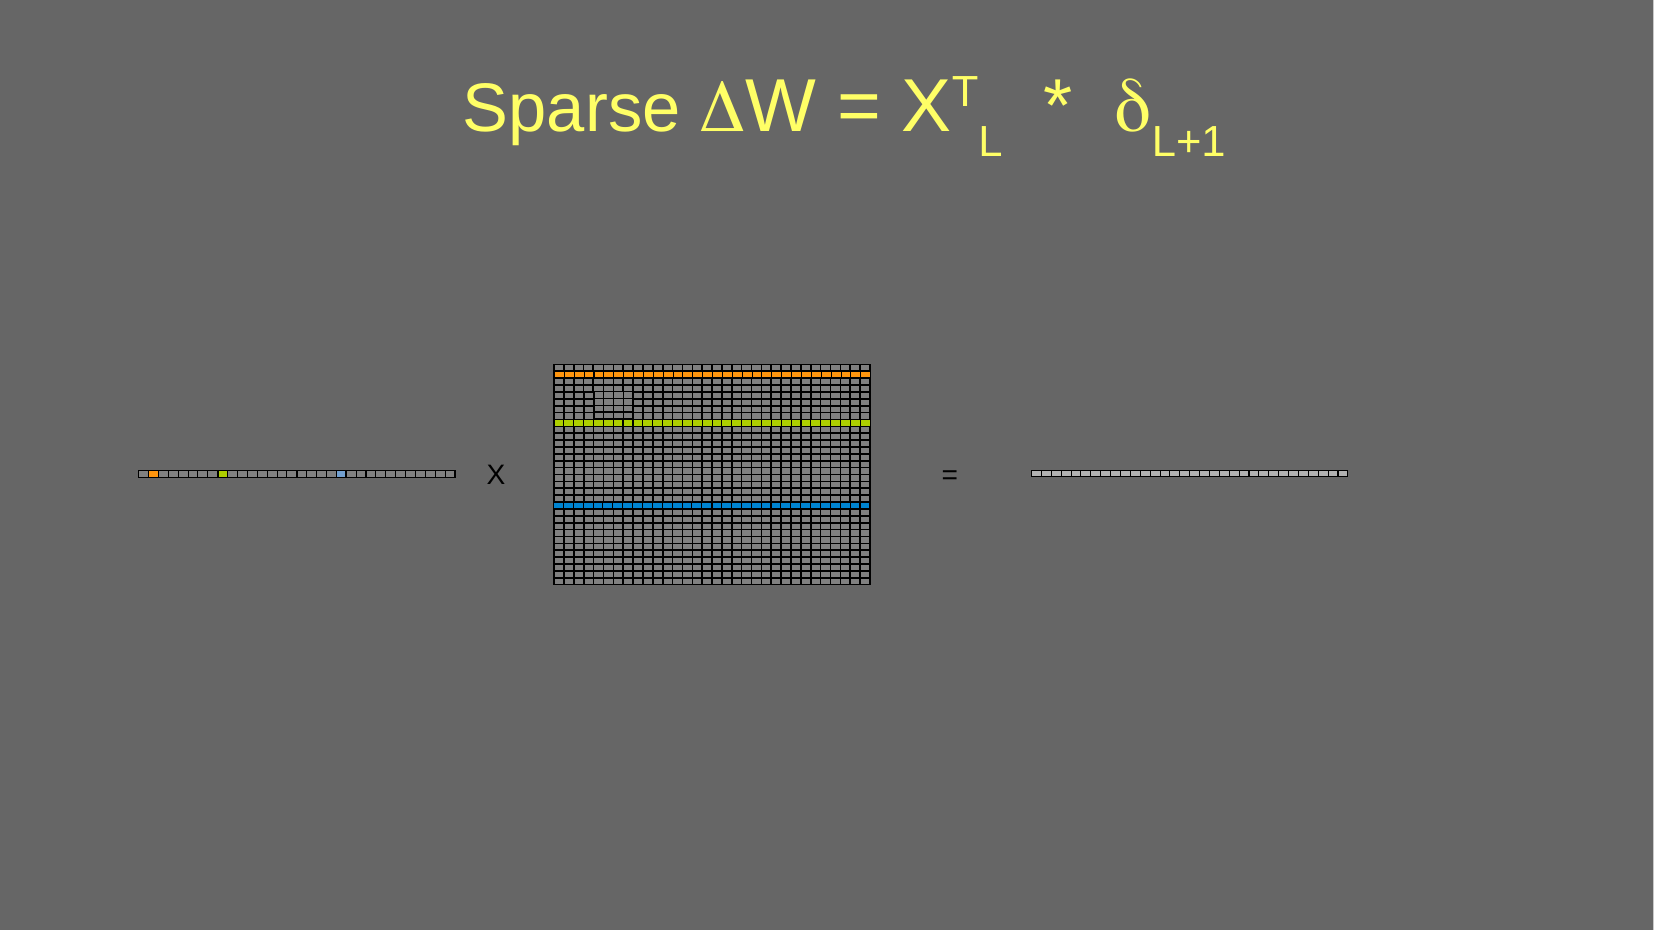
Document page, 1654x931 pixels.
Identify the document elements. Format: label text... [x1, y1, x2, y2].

text_box [604, 371, 613, 378]
text_box [654, 510, 662, 515]
text_box [762, 496, 770, 509]
text_box [861, 386, 870, 398]
text_box [782, 371, 801, 384]
text_box [841, 468, 850, 481]
text_box [851, 482, 859, 487]
text_box [575, 407, 583, 412]
text_box [585, 482, 603, 487]
text_box [683, 434, 692, 439]
text_box [703, 482, 721, 487]
text_box [624, 468, 643, 481]
text_box [841, 462, 849, 467]
text_box [604, 572, 613, 577]
text_box [802, 579, 810, 585]
text_box [565, 468, 574, 481]
text_box [782, 571, 800, 577]
text_box [851, 379, 859, 384]
text_box [723, 510, 731, 515]
text_box [703, 434, 721, 439]
text_box [575, 400, 583, 405]
text_box [554, 455, 563, 460]
text_box [762, 572, 770, 577]
text_box [624, 565, 642, 570]
text_box [723, 407, 731, 412]
text_box [772, 386, 780, 398]
text_box [614, 551, 622, 563]
text_box [723, 565, 731, 570]
text_box [723, 371, 732, 378]
text_box [861, 379, 870, 384]
text_box [604, 517, 613, 522]
text_box [762, 386, 770, 398]
text_box [664, 571, 682, 577]
text_box [841, 455, 849, 460]
text_box [585, 537, 603, 543]
text_box [861, 371, 871, 378]
text_box [693, 544, 701, 549]
text_box [604, 551, 613, 563]
text_box [782, 461, 800, 467]
text_box [812, 572, 820, 577]
text_box [654, 551, 662, 563]
text_box [604, 364, 613, 370]
text_box [1121, 470, 1130, 477]
text_box [861, 579, 870, 585]
text_box [683, 565, 692, 570]
text_box [565, 371, 574, 378]
text_box [644, 489, 652, 494]
text_box [723, 364, 731, 370]
text_box [812, 364, 820, 370]
text_box [1161, 470, 1169, 477]
text_box [654, 517, 662, 522]
text_box [812, 371, 821, 378]
text_box [802, 565, 810, 570]
text_box [693, 579, 701, 585]
text_box [565, 551, 573, 563]
text_box [604, 462, 613, 467]
text_box [664, 564, 682, 570]
text_box [575, 468, 584, 481]
text_box [575, 510, 583, 515]
text_box [762, 524, 771, 536]
text_box [693, 455, 701, 460]
text_box [554, 510, 563, 515]
text_box [723, 386, 731, 398]
text_box [693, 565, 701, 570]
text_box [762, 434, 770, 439]
text_box [654, 468, 663, 481]
text_box [554, 551, 563, 563]
text_box [762, 462, 770, 467]
text_box [565, 565, 573, 570]
text_box [851, 579, 859, 585]
text_box [861, 489, 870, 494]
text_box [733, 371, 742, 378]
text_box [554, 386, 871, 432]
text_box [664, 406, 682, 412]
text_box [821, 462, 840, 467]
text_box [861, 517, 870, 522]
text_box [693, 482, 701, 487]
text_box [733, 434, 741, 439]
text_box [604, 489, 613, 494]
text_box [575, 551, 583, 563]
text_box [782, 564, 800, 570]
text_box [821, 482, 840, 487]
text_box [585, 516, 603, 522]
text_box [841, 379, 849, 384]
text_box [762, 407, 770, 412]
text_box [683, 517, 692, 522]
text_box [841, 551, 849, 563]
text_box [723, 517, 731, 522]
text_box [733, 407, 741, 412]
text_box [703, 468, 722, 481]
text_box [565, 517, 573, 522]
text_box [654, 434, 662, 439]
text_box [1052, 470, 1061, 477]
text_box [742, 516, 761, 522]
text_box [654, 455, 662, 460]
text_box [703, 537, 721, 543]
text_box [762, 517, 770, 522]
text_box [861, 482, 870, 487]
text_box [644, 379, 652, 384]
text_box [861, 524, 870, 536]
text_box [644, 551, 652, 563]
text_box [723, 434, 731, 439]
text_box [565, 524, 574, 536]
text_box [861, 565, 870, 570]
text_box [762, 379, 770, 384]
text_box [565, 579, 573, 585]
text_box [742, 537, 761, 543]
text_box [683, 407, 692, 412]
text_box [851, 537, 859, 543]
text_box [565, 510, 573, 515]
text_box [861, 407, 870, 412]
text_box [723, 468, 732, 481]
text_box [654, 572, 662, 577]
text_box [762, 400, 770, 405]
text_box [575, 379, 583, 384]
text_box [812, 400, 820, 405]
text_box [782, 544, 800, 549]
text_box [693, 510, 701, 515]
text_box [772, 468, 781, 481]
text_box [772, 407, 780, 412]
text_box [812, 524, 820, 536]
text_box [821, 517, 840, 522]
text_box [644, 482, 652, 487]
text_box [554, 386, 563, 398]
text_box [723, 537, 731, 543]
text_box [782, 433, 800, 439]
text_box [802, 455, 810, 460]
text_box [1042, 470, 1051, 477]
text_box [821, 496, 840, 509]
text_box [565, 482, 573, 487]
text_box [782, 578, 800, 585]
text_box [565, 537, 573, 543]
text_box [703, 455, 721, 460]
text_box [723, 400, 731, 405]
text_box [683, 537, 692, 543]
text_box [565, 386, 573, 398]
text_box [821, 537, 840, 543]
text_box [664, 399, 682, 405]
text_box [802, 400, 810, 405]
text_box [782, 406, 800, 412]
text_box [821, 489, 840, 494]
text_box [683, 386, 692, 398]
text_box [604, 537, 613, 543]
text_box [821, 551, 840, 563]
text_box [575, 434, 583, 439]
text_box [782, 364, 800, 370]
text_box [812, 379, 820, 384]
text_box [703, 371, 722, 378]
text_box [565, 462, 573, 467]
text_box [732, 496, 741, 509]
text_box [654, 371, 663, 378]
text_box [851, 468, 860, 481]
text_box [802, 379, 810, 384]
text_box [585, 399, 603, 405]
text_box [664, 516, 682, 522]
text_box [841, 407, 849, 412]
text_box [604, 482, 613, 487]
text_box [841, 400, 849, 405]
text_box [683, 462, 692, 467]
text_box [782, 488, 800, 494]
text_box [703, 565, 721, 570]
text_box [604, 468, 613, 481]
text_box [644, 579, 652, 585]
text_box [614, 537, 622, 543]
text_box [644, 400, 652, 405]
text_box [802, 386, 810, 398]
text_box [851, 400, 859, 405]
text_box [851, 462, 859, 467]
text_box [693, 489, 701, 494]
text_box [851, 544, 859, 549]
text_box [812, 489, 820, 494]
text_box [554, 579, 563, 585]
text_box [654, 524, 663, 536]
text_box [693, 400, 701, 405]
text_box [614, 572, 622, 577]
text_box [851, 496, 859, 509]
text_box [575, 572, 583, 577]
text_box [644, 468, 653, 481]
text_box [821, 364, 840, 370]
text_box [812, 482, 820, 487]
text_box [565, 407, 573, 412]
text_box [772, 379, 780, 384]
text_box [624, 537, 642, 543]
text_box [851, 364, 859, 370]
text_box [733, 462, 741, 467]
text_box [624, 544, 642, 549]
text_box [742, 371, 761, 384]
text_box = [926, 452, 985, 499]
text_box [614, 565, 622, 570]
text_box [624, 517, 642, 522]
text_box [742, 433, 761, 439]
text_box [614, 462, 622, 467]
text_box [733, 579, 741, 585]
text_box [654, 544, 662, 549]
text_box [664, 578, 682, 585]
text_box [654, 364, 662, 370]
text_box [564, 496, 573, 509]
text_box [614, 489, 622, 494]
text_box [812, 565, 820, 570]
text_box [644, 364, 652, 370]
text_box [554, 364, 563, 370]
text_box [733, 489, 741, 494]
text_box [841, 482, 849, 487]
text_box [772, 524, 781, 536]
text_box [733, 482, 741, 487]
text_box [1279, 470, 1288, 477]
text_box [585, 454, 603, 460]
text_box [614, 544, 622, 549]
text_box [782, 516, 800, 522]
text_box [664, 461, 682, 467]
text_box [733, 400, 741, 405]
text_box [604, 579, 613, 585]
text_box [703, 510, 721, 515]
text_box [723, 579, 731, 585]
text_box [584, 364, 603, 398]
text_box [742, 406, 761, 412]
text_box [782, 399, 800, 405]
text_box [664, 468, 682, 481]
text_box [812, 434, 820, 439]
text_box [614, 517, 622, 522]
text_box [565, 434, 573, 439]
text_box [742, 482, 761, 487]
text_box [733, 524, 741, 536]
text_box [861, 434, 870, 439]
text_box [802, 524, 811, 536]
text_box [614, 386, 623, 398]
text_box [782, 454, 800, 460]
text_box [614, 406, 623, 411]
text_box [575, 565, 583, 570]
text_box [644, 517, 652, 522]
text_box [703, 524, 722, 536]
text_box [575, 489, 583, 494]
text_box [614, 468, 623, 481]
text_box [585, 468, 603, 481]
text_box [554, 544, 563, 549]
text_box [723, 379, 731, 384]
text_box [693, 379, 701, 384]
text_box [1170, 470, 1179, 477]
text_box [722, 496, 731, 509]
text_box [703, 407, 721, 412]
text_box [614, 510, 622, 515]
text_box [851, 489, 859, 494]
text_box [821, 544, 840, 549]
text_box [782, 385, 800, 398]
text_box [772, 371, 781, 378]
text_box [575, 364, 583, 370]
text_box [702, 496, 721, 509]
text_box [703, 544, 721, 549]
text_box [693, 407, 701, 412]
text_box [703, 400, 721, 405]
text_box [772, 565, 780, 570]
text_box [664, 482, 682, 487]
text_box [812, 517, 820, 522]
text_box [624, 364, 642, 370]
text_box [664, 433, 682, 439]
text_box [861, 537, 870, 543]
text_box [851, 517, 859, 522]
text_box [554, 440, 870, 453]
text_box [812, 455, 820, 460]
text_box [851, 524, 860, 536]
text_box [851, 371, 860, 378]
text_box [841, 517, 849, 522]
text_box [772, 551, 780, 563]
text_box [693, 364, 701, 370]
text_box [812, 407, 820, 412]
text_box [861, 510, 870, 515]
text_box X [471, 452, 530, 499]
text_box [742, 544, 761, 549]
text_box [742, 571, 761, 577]
text_box [851, 455, 859, 460]
text_box [802, 371, 811, 378]
text_box [772, 400, 780, 405]
text_box [742, 454, 761, 460]
text_box [762, 551, 770, 563]
text_box [614, 482, 622, 487]
text_box [703, 517, 721, 522]
text_box [822, 371, 841, 378]
text_box [821, 510, 840, 515]
text_box [742, 399, 761, 405]
text_box [654, 400, 662, 405]
text_box [614, 399, 623, 405]
text_box [772, 455, 780, 460]
text_box [664, 550, 682, 563]
text_box [1210, 470, 1219, 477]
text_box [733, 565, 741, 570]
text_box [802, 572, 810, 577]
text_box [574, 496, 583, 509]
text_box [554, 379, 563, 384]
text_box [703, 489, 721, 494]
text_box [1180, 470, 1199, 477]
text_box [851, 407, 859, 412]
text_box [812, 537, 820, 543]
text_box [762, 489, 770, 494]
text_box [614, 524, 623, 536]
text_box [841, 386, 849, 398]
text_box [138, 470, 456, 478]
text_box [733, 455, 741, 460]
text_box [693, 551, 701, 563]
text_box [554, 468, 564, 481]
text_box [782, 550, 800, 563]
text_box [733, 468, 741, 481]
text_box [644, 455, 652, 460]
text_box [851, 386, 859, 398]
text_box [841, 565, 849, 570]
text_box [644, 386, 652, 398]
text_box [841, 496, 850, 509]
text_box [772, 462, 780, 467]
text_box [575, 462, 583, 467]
text_box [614, 579, 622, 585]
text_box [772, 434, 780, 439]
text_box [644, 510, 652, 515]
text_box [1081, 470, 1090, 477]
text_box [693, 434, 701, 439]
text_box [614, 364, 622, 370]
text_box [821, 455, 840, 460]
text_box [812, 544, 820, 549]
text_box [861, 364, 870, 370]
text_box [554, 565, 563, 570]
text_box [812, 579, 820, 585]
text_box [772, 364, 780, 370]
text_box [604, 399, 613, 405]
text_box [802, 462, 810, 467]
text_box [703, 462, 721, 467]
text_box [851, 572, 859, 577]
text_box [575, 537, 583, 543]
text_box [772, 544, 780, 549]
text_box [821, 407, 840, 412]
text_box [742, 468, 761, 481]
text_box [664, 537, 682, 543]
text_box [723, 489, 731, 494]
text_box [664, 364, 682, 370]
text_box [575, 386, 583, 398]
text_box [575, 579, 583, 585]
text_box [723, 544, 731, 549]
text_box [842, 371, 850, 378]
text_box [664, 544, 682, 549]
text_box [703, 579, 721, 585]
text_box [861, 468, 870, 481]
text_box [742, 523, 761, 536]
text_box [614, 379, 622, 384]
text_box [565, 544, 573, 549]
text_box [733, 537, 741, 543]
text_box [1141, 470, 1160, 477]
text_box [683, 371, 692, 378]
text_box [821, 379, 840, 384]
text_box [654, 386, 662, 398]
text_box [762, 468, 771, 481]
text_box [664, 523, 682, 536]
text_box [585, 550, 603, 563]
text_box [742, 550, 761, 563]
text_box [1250, 470, 1258, 477]
text_box [575, 524, 584, 536]
text_box [861, 572, 870, 577]
text_box [575, 455, 583, 460]
text_box [585, 571, 603, 577]
text_box [554, 537, 563, 543]
text_box [683, 468, 692, 481]
text_box [851, 434, 859, 439]
text_box [772, 496, 780, 509]
text_box [772, 579, 780, 585]
text_box [742, 495, 761, 515]
text_box [624, 510, 642, 515]
text_box [762, 544, 770, 549]
text_box [683, 551, 692, 563]
text_box [654, 482, 662, 487]
text_box [861, 551, 870, 563]
text_box [664, 385, 682, 398]
text_box [604, 510, 613, 515]
text_box [821, 579, 840, 585]
text_box [742, 461, 761, 467]
text_box [851, 565, 859, 570]
text_box [624, 482, 642, 487]
text_box [554, 517, 563, 522]
text_box [802, 544, 810, 549]
text_box [624, 371, 643, 378]
text_box [812, 510, 820, 515]
text_box [772, 537, 780, 543]
text_box [584, 495, 622, 515]
text_box [762, 371, 771, 378]
text_box [644, 407, 652, 412]
text_box [624, 579, 642, 585]
text_box [585, 564, 603, 570]
text_box [733, 551, 741, 563]
text_box [664, 371, 682, 384]
text_box [821, 524, 840, 536]
text_box [802, 517, 810, 522]
text_box [565, 400, 573, 405]
text_box [585, 488, 603, 494]
text_box [861, 455, 870, 460]
text_box [772, 489, 780, 494]
text_box [733, 510, 741, 515]
text_box [782, 523, 801, 536]
text_box [614, 455, 622, 460]
text_box [654, 407, 662, 412]
text_box [624, 524, 643, 536]
text_box [644, 572, 652, 577]
text_box [733, 379, 741, 384]
text_box [683, 400, 692, 405]
text_box [1240, 470, 1248, 477]
text_box [802, 510, 810, 515]
text_box [733, 517, 741, 522]
text_box [604, 406, 613, 411]
text_box [604, 565, 613, 570]
text_box [1031, 470, 1041, 477]
text_box [565, 455, 573, 460]
text_box [565, 379, 573, 384]
text_box [644, 434, 652, 439]
text_box [654, 379, 662, 384]
text_box [1091, 470, 1100, 477]
text_box [554, 371, 564, 378]
text_box [723, 482, 731, 487]
text_box [654, 462, 662, 467]
text_box [693, 386, 701, 398]
text_box [802, 489, 810, 494]
text_box [802, 434, 810, 439]
text_box [683, 496, 701, 509]
text_box [1319, 470, 1328, 477]
text_box [693, 572, 701, 577]
text_box [1220, 470, 1239, 477]
text_box [782, 537, 800, 543]
text_box [585, 578, 603, 585]
text_box [1329, 470, 1337, 477]
text_box [683, 510, 692, 515]
text_box [723, 462, 731, 467]
text_box [812, 462, 820, 467]
text_box [821, 565, 840, 570]
text_box [664, 454, 682, 460]
text_box [703, 379, 721, 384]
text_box [801, 496, 810, 509]
text_box [654, 537, 662, 543]
text_box [851, 510, 859, 515]
text_box [575, 482, 583, 487]
text_box [802, 537, 810, 543]
text_box [653, 496, 662, 509]
text_box [812, 468, 820, 481]
text_box [841, 544, 849, 549]
text_box [644, 544, 652, 549]
text_box [664, 488, 682, 494]
text_box [624, 551, 642, 563]
text_box [703, 364, 721, 370]
text_box [733, 572, 741, 577]
text_box [644, 462, 652, 467]
text_box [742, 385, 761, 398]
text_box [683, 524, 692, 536]
text_box [821, 386, 840, 398]
text_box [821, 572, 840, 577]
text_box [733, 364, 741, 370]
text_box [554, 524, 564, 536]
text_box [723, 455, 731, 460]
text_box [604, 544, 613, 549]
text_box [723, 524, 732, 536]
text_box [762, 510, 770, 515]
text_box [772, 517, 780, 522]
text_box [812, 551, 820, 563]
text_box [693, 517, 701, 522]
text_box [554, 434, 563, 439]
text_box [762, 364, 770, 370]
text_box [861, 496, 870, 509]
text_box [553, 496, 563, 509]
text_box [841, 489, 849, 494]
text_box [1259, 470, 1278, 477]
text_box [643, 496, 652, 509]
text_box [575, 371, 584, 378]
text_box [683, 482, 692, 487]
text_box [1339, 470, 1348, 477]
text_box [565, 572, 573, 577]
text_box [644, 524, 653, 536]
text_box [703, 551, 721, 563]
text_box [762, 537, 770, 543]
text_box [1062, 470, 1080, 477]
text_box [802, 468, 811, 481]
text_box [585, 433, 603, 439]
text_box [841, 572, 849, 577]
text_box [762, 565, 770, 570]
text_box [565, 364, 573, 370]
text_box [683, 544, 692, 549]
text_box [1101, 470, 1120, 477]
text_box [554, 462, 563, 467]
text_box [654, 565, 662, 570]
text_box [683, 379, 692, 384]
text_box [733, 386, 741, 398]
text_box [733, 544, 741, 549]
text_box [644, 565, 652, 570]
title Sparse DW = XTL * dL+1 [82, 36, 1571, 193]
text_box [742, 488, 761, 494]
text_box [554, 482, 563, 487]
text_box [703, 386, 721, 398]
text_box [624, 572, 642, 577]
text_box [624, 462, 642, 467]
text_box [554, 407, 563, 412]
text_box [585, 523, 603, 536]
text_box [1131, 470, 1140, 477]
text_box [624, 455, 642, 460]
text_box [585, 544, 603, 549]
text_box [654, 489, 662, 494]
text_box [604, 524, 613, 536]
text_box [781, 495, 800, 515]
text_box [654, 579, 662, 585]
text_box [1200, 470, 1209, 477]
text_box [554, 489, 563, 494]
text_box [861, 544, 870, 549]
text_box [683, 579, 692, 585]
text_box [861, 462, 870, 467]
text_box [644, 537, 652, 543]
text_box [575, 517, 583, 522]
text_box [742, 564, 761, 570]
text_box [821, 468, 840, 481]
text_box [623, 496, 642, 509]
text_box [604, 379, 613, 384]
text_box [841, 537, 849, 543]
text_box [703, 572, 721, 577]
text_box [802, 364, 810, 370]
text_box [723, 572, 731, 577]
text_box [782, 468, 801, 481]
text_box [683, 455, 692, 460]
text_box [693, 371, 702, 378]
text_box [683, 572, 692, 577]
text_box [851, 551, 859, 563]
text_box [693, 524, 702, 536]
text_box [585, 461, 603, 467]
text_box [624, 434, 642, 439]
text_box [841, 364, 849, 370]
text_box [693, 537, 701, 543]
text_box [624, 489, 642, 494]
text_box [861, 400, 870, 405]
text_box [772, 510, 780, 515]
text_box [802, 551, 810, 563]
text_box [811, 496, 820, 509]
text_box [614, 371, 623, 378]
text_box [723, 551, 731, 563]
text_box [841, 524, 850, 536]
text_box [693, 462, 701, 467]
text_box [644, 371, 653, 378]
text_box [742, 578, 761, 585]
text_box [604, 386, 613, 398]
text_box [762, 482, 770, 487]
text_box [762, 455, 770, 460]
text_box [802, 407, 810, 412]
text_box [772, 572, 780, 577]
text_box [782, 482, 800, 487]
text_box [742, 364, 761, 370]
text_box [821, 434, 840, 439]
text_box [554, 572, 563, 577]
text_box [554, 400, 563, 405]
text_box [604, 455, 613, 460]
text_box [663, 495, 682, 515]
text_box [693, 468, 702, 481]
text_box [841, 579, 849, 585]
text_box [841, 434, 849, 439]
text_box [1289, 470, 1298, 477]
text_box [624, 379, 642, 384]
text_box [683, 489, 692, 494]
text_box [565, 489, 573, 494]
text_box [841, 510, 849, 515]
text_box [802, 482, 810, 487]
text_box [772, 482, 780, 487]
text_box [614, 434, 622, 439]
text_box [762, 579, 770, 585]
text_box [683, 364, 692, 370]
text_box [1299, 470, 1318, 477]
text_box [604, 434, 613, 439]
text_box [812, 386, 820, 398]
text_box [821, 400, 840, 405]
text_box [575, 544, 583, 549]
